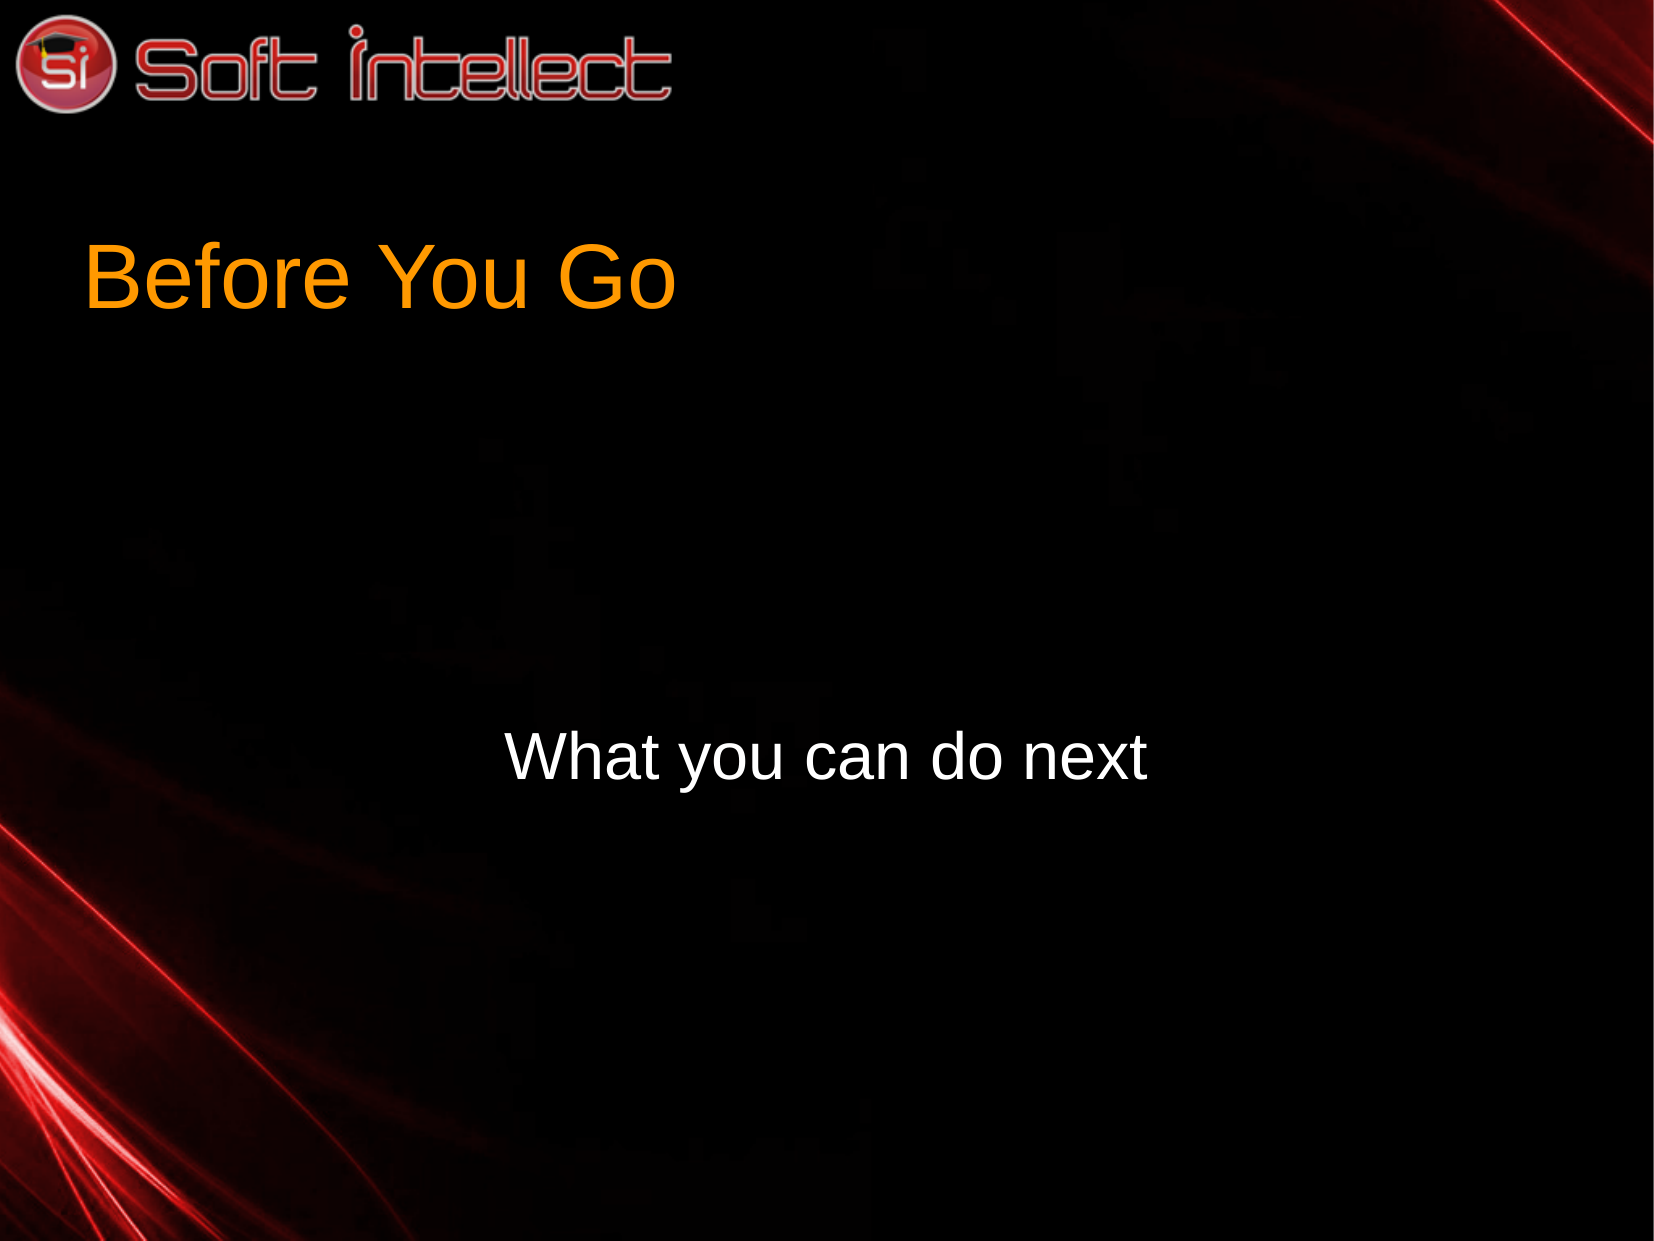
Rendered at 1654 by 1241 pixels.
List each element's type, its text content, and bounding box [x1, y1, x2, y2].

title Before You Go [82, 173, 1571, 381]
picture [0, 0, 1654, 1241]
subtitle What you can do next [82, 396, 1571, 1116]
